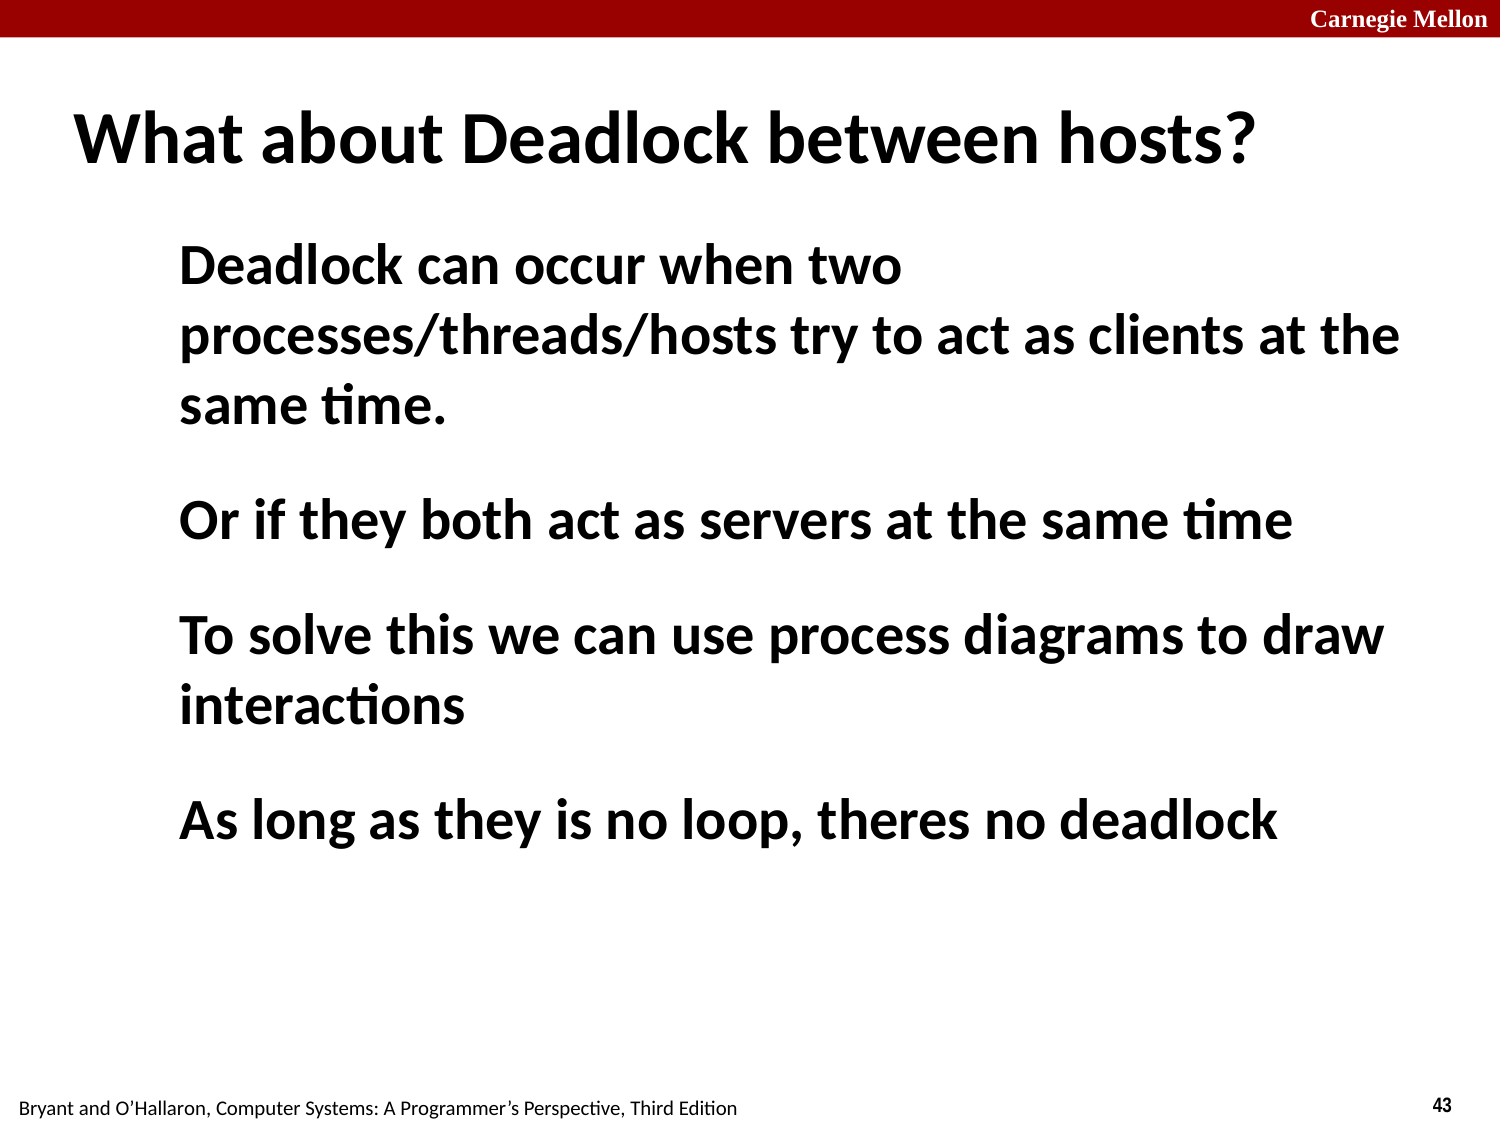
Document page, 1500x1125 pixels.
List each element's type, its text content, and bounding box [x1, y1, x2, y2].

title What about Deadlock between hosts? [58, 71, 1304, 197]
text_box Deadlock can occur when two processes/threads/hosts try to act as clients at the same time. Or if they both act as servers at the same time To solve this we can use process diagrams to draw interactions As long as they is no loop, theres no deadlock [164, 226, 1451, 852]
